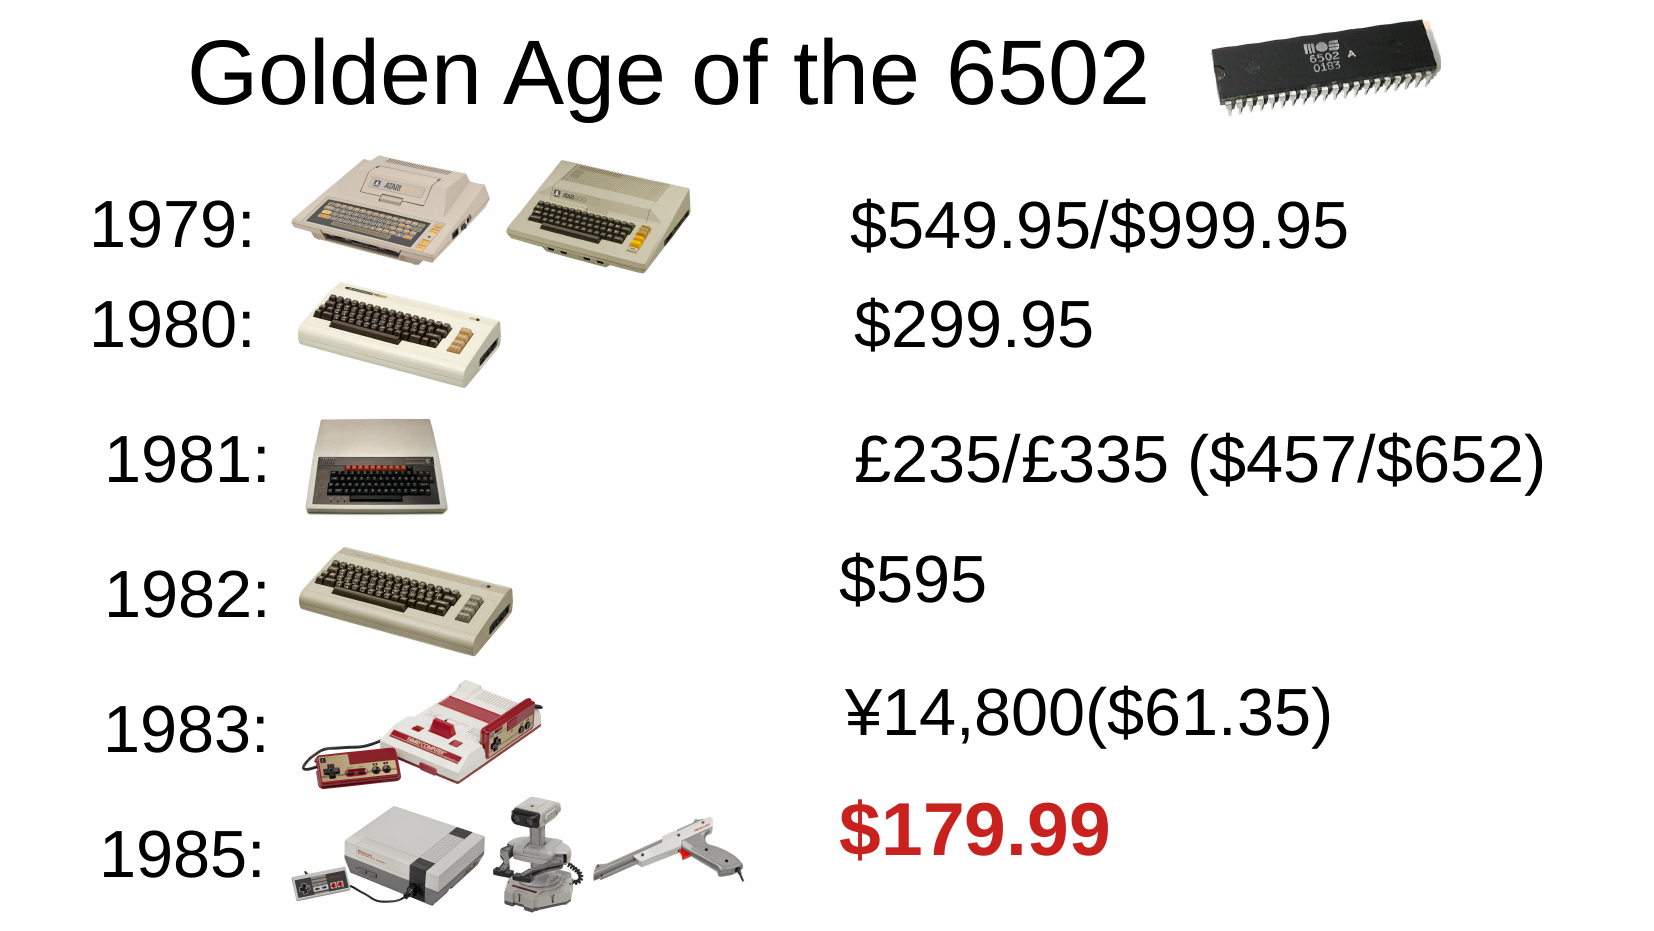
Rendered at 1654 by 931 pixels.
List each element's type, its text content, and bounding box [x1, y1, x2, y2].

text_box $595 [824, 534, 1096, 654]
text_box 1979: [75, 180, 272, 279]
text_box ¥14,800($61.35) [830, 667, 1349, 787]
text_box $549.95/$999.95 [835, 180, 1366, 271]
picture [1206, 14, 1441, 121]
title Golden Age of the 6502 [0, 0, 1414, 151]
text_box $179.99 [825, 780, 1130, 888]
text_box 1981: [90, 414, 287, 504]
picture [285, 533, 751, 916]
picture [300, 412, 451, 520]
text_box 1982: [90, 549, 285, 640]
text_box 1985: [84, 810, 281, 900]
text_box £235/£335 ($457/$652) [840, 414, 1562, 504]
picture [285, 149, 702, 400]
text_box 1983: [88, 684, 286, 775]
text_box $299.95 [839, 279, 1111, 399]
text_box 1980: [75, 279, 272, 369]
